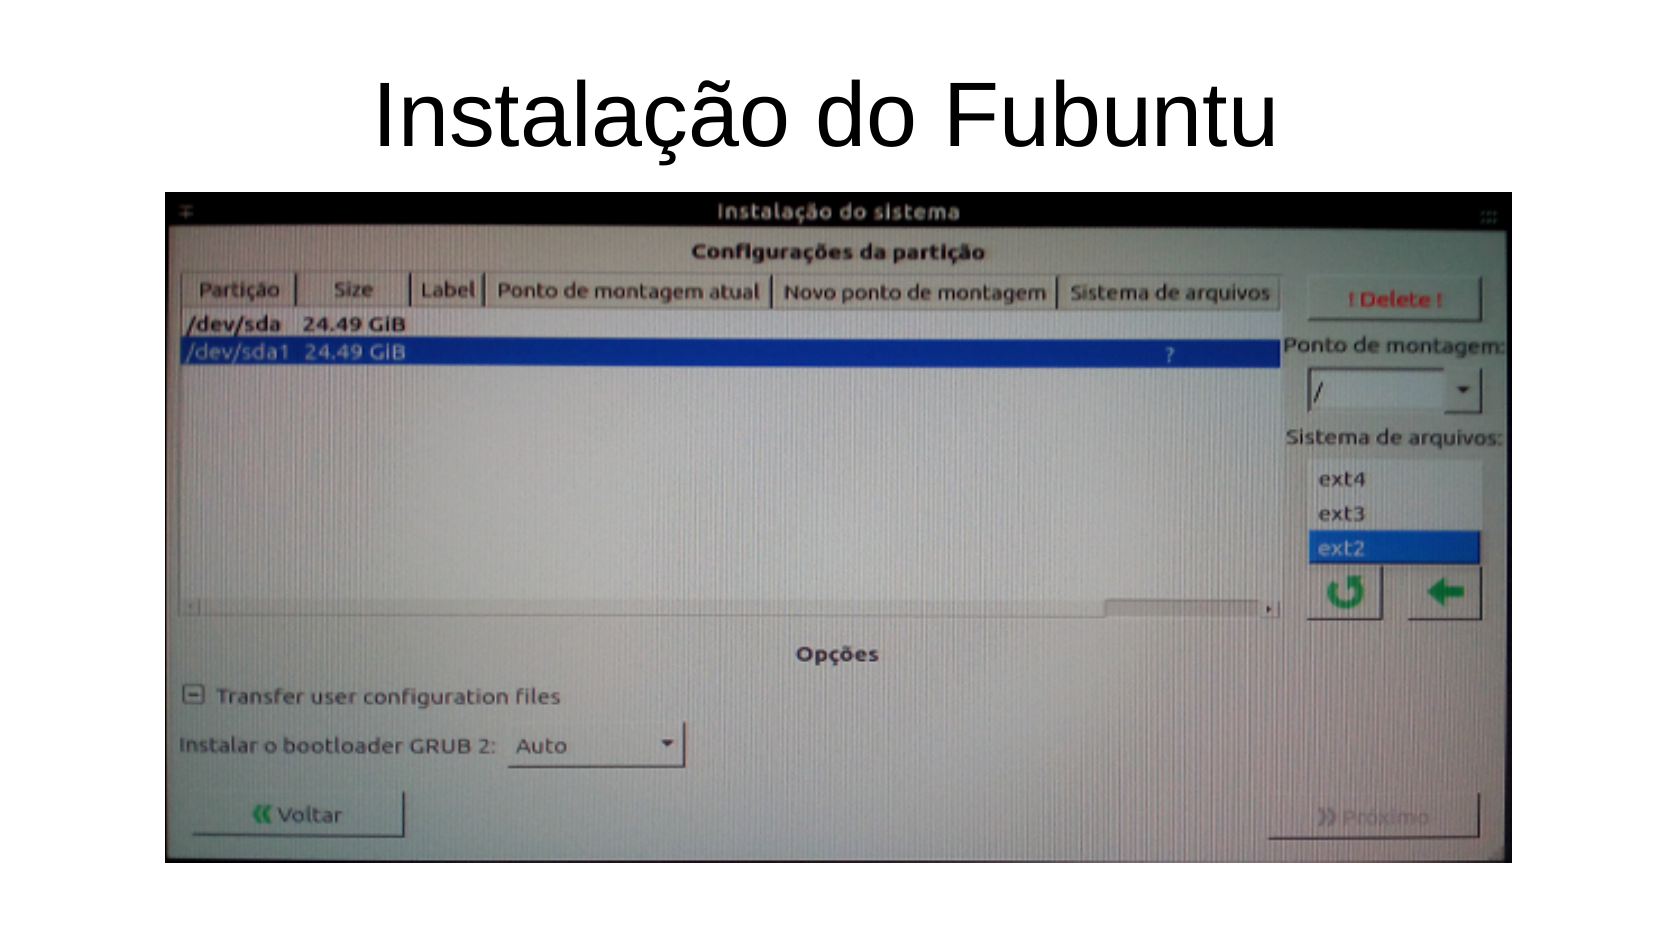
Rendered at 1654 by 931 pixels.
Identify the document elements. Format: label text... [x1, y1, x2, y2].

title Instalação do Fubuntu [82, 37, 1571, 193]
picture [165, 192, 1512, 863]
